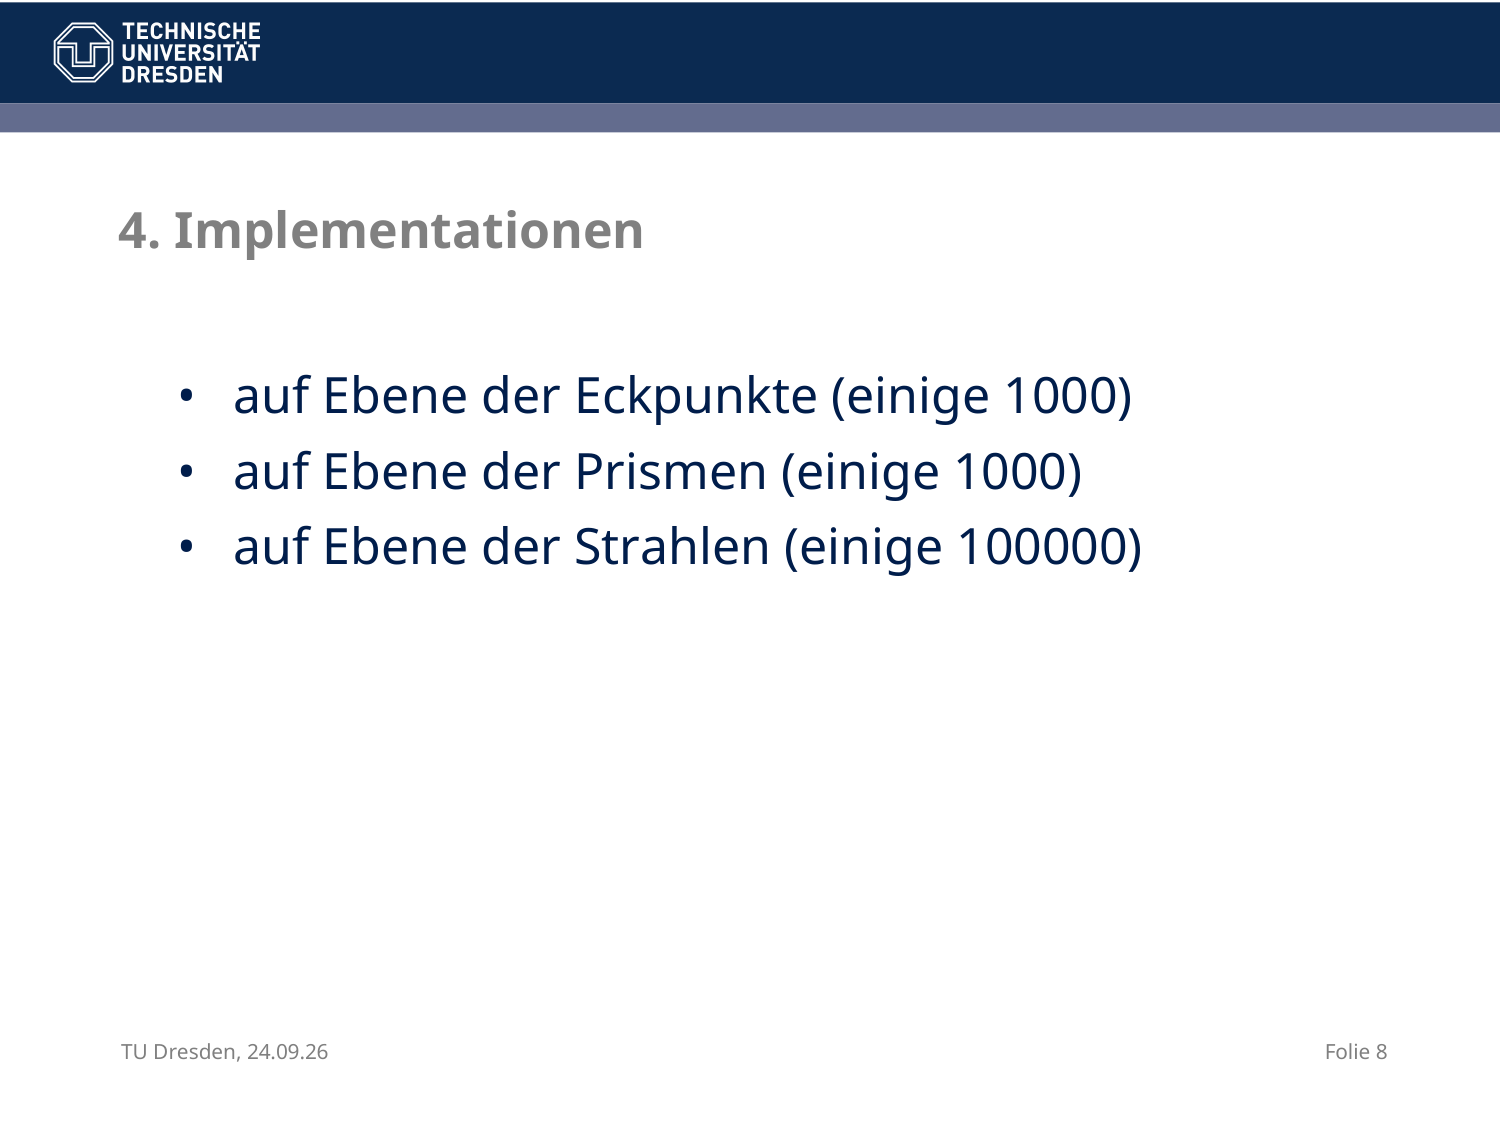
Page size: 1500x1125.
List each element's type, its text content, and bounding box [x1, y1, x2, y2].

picture [53, 22, 260, 83]
list auf Ebene der Eckpunkte (einige 1000) auf Ebene der Prismen (einige 1000) auf Ebene der Strahlen (einige 100000) [121, 360, 1347, 1013]
title 4. Implementationen [119, 161, 1351, 298]
